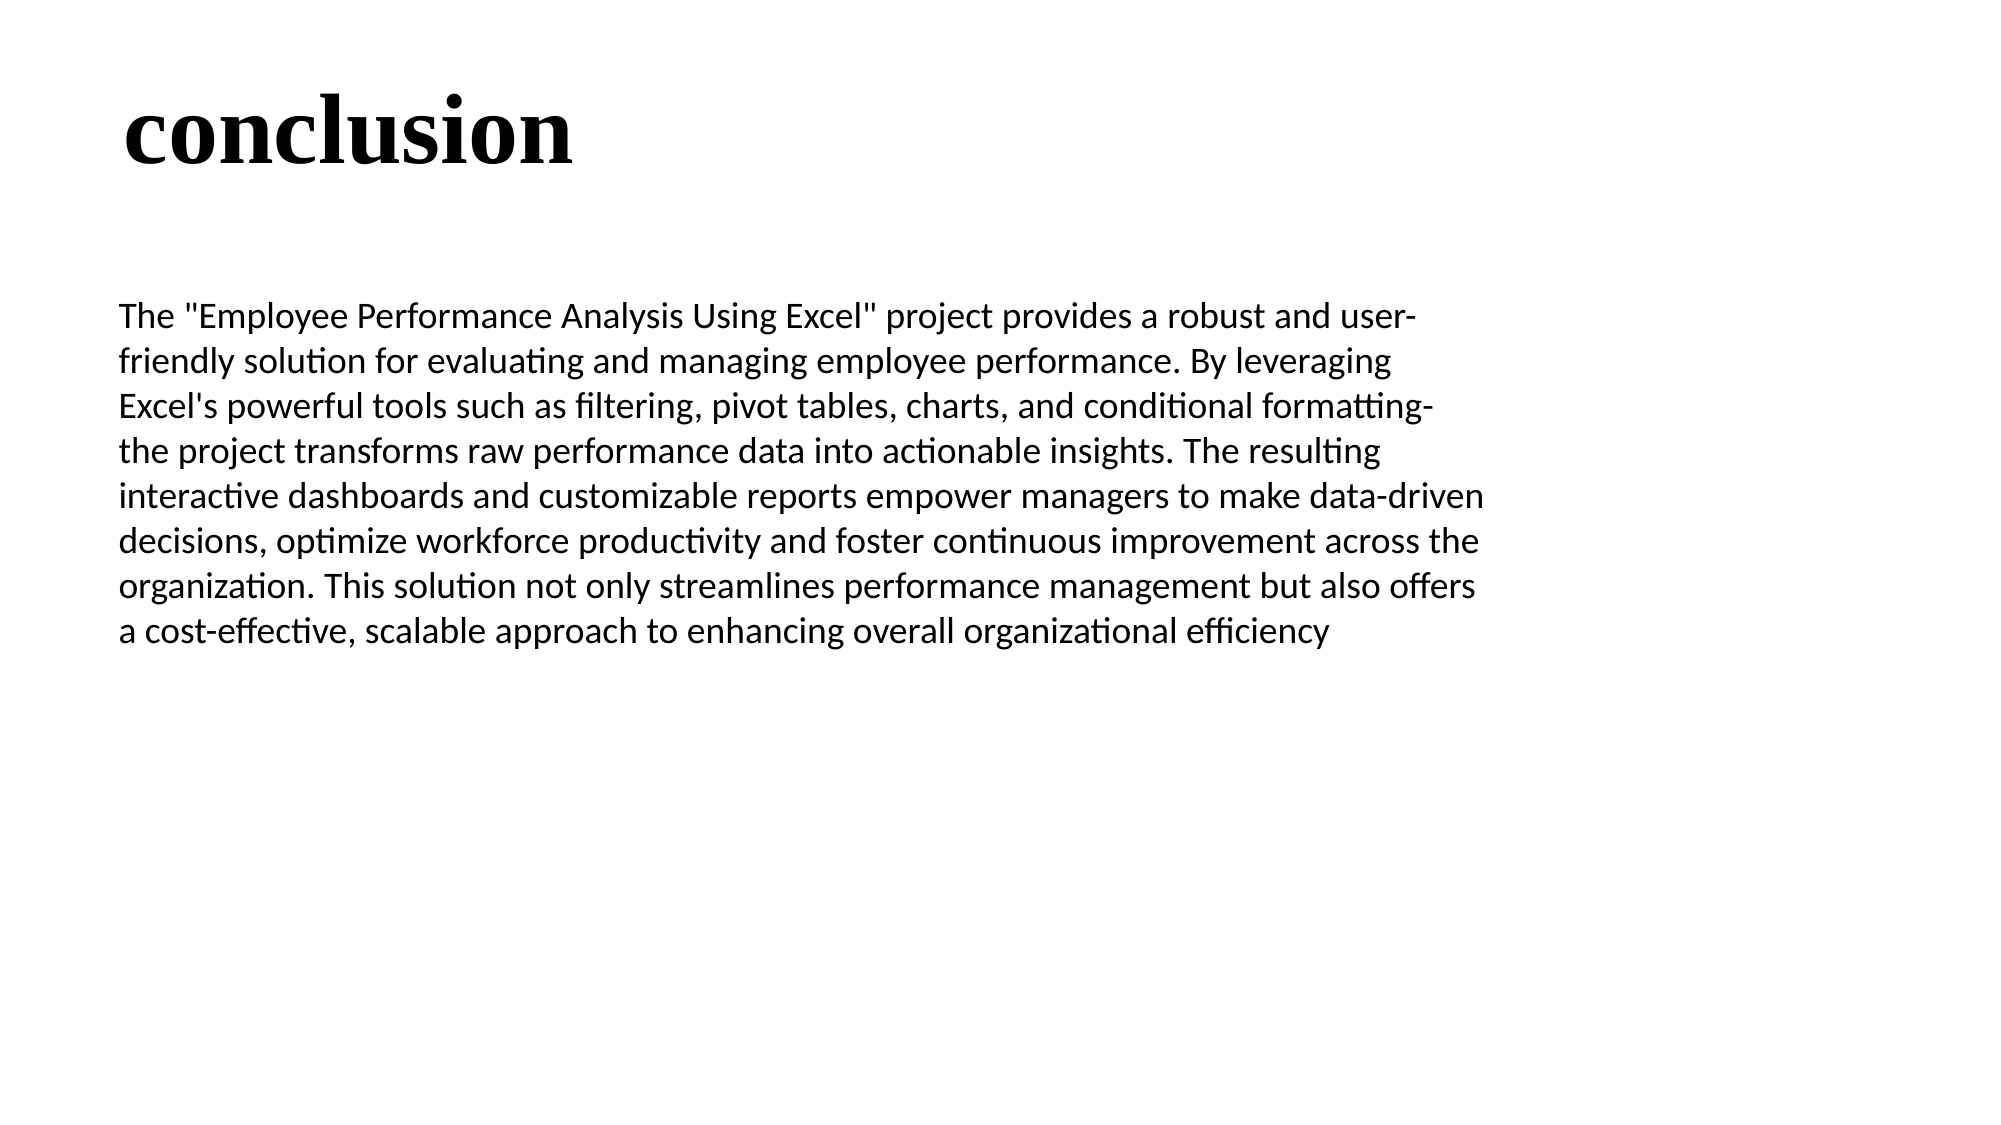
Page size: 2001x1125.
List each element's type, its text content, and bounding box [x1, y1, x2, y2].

title conclusion [123, 63, 1877, 183]
text_box The "Employee Performance Analysis Using Excel" project provides a robust and user- friendly solution for evaluating and managing employee performance. By leveraging Excel's powerful tools such as filtering, pivot tables, charts, and conditional formatting-the project transforms raw performance data into actionable insights. The resulting interactive dashboards and customizable reports empower managers to make data-driven decisions, optimize workforce productivity and foster continuous improvement across the organization. This solution not only streamlines performance management but also offers a cost-effective, scalable approach to enhancing overall organizational efficiency [103, 283, 1502, 693]
